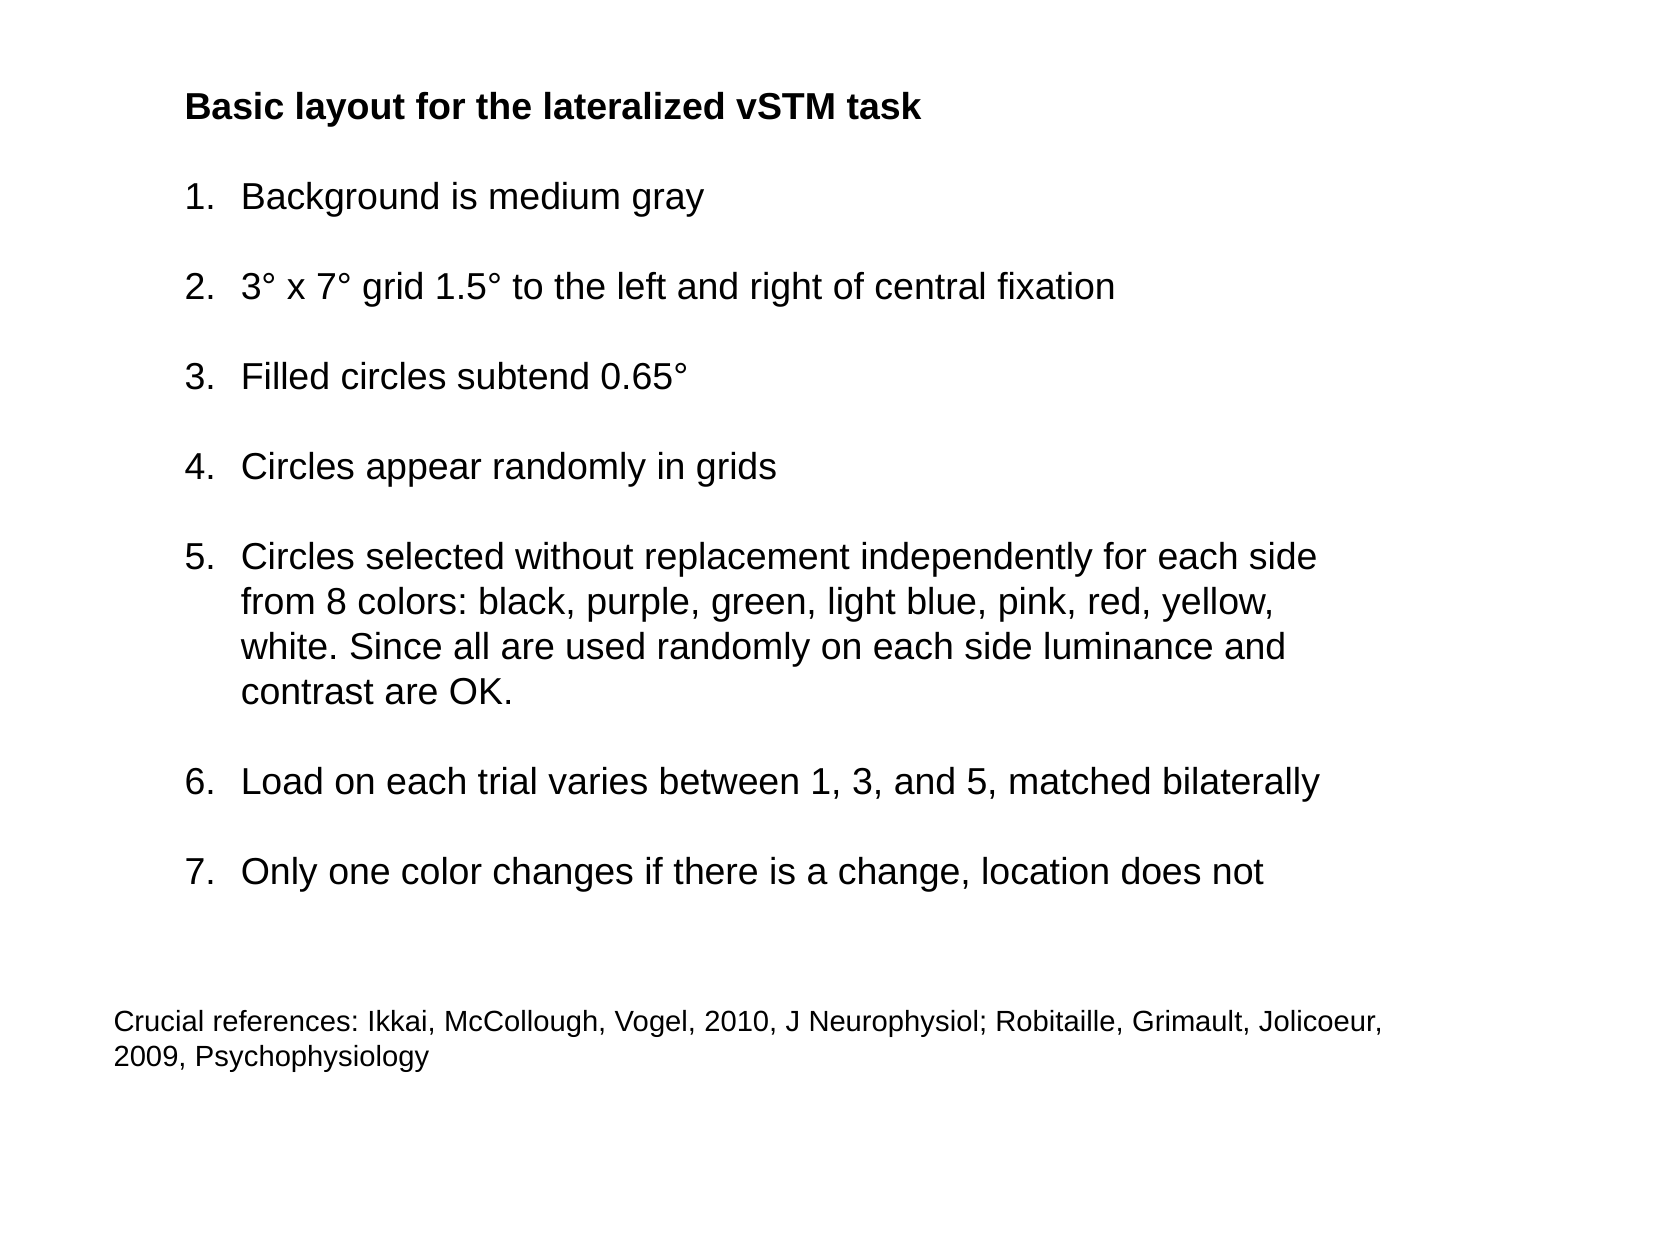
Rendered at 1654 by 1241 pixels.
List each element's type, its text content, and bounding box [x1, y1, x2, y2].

text_box Basic layout for the lateralized vSTM task Background is medium gray 3° x 7° grid 1.5° to the left and right of central fixation Filled circles subtend 0.65° Circles appear randomly in grids Circles selected without replacement independently for each side from 8 colors: black, purple, green, light blue, pink, red, yellow, white. Since all are used randomly on each side luminance and contrast are OK. Load on each trial varies between 1, 3, and 5, matched bilaterally Only one color changes if there is a change, location does not [169, 74, 1392, 945]
text_box Crucial references: Ikkai, McCollough, Vogel, 2010, J Neurophysiol; Robitaille, Grimault, Jolicoeur, 2009, Psychophysiology [63, 994, 1445, 1080]
